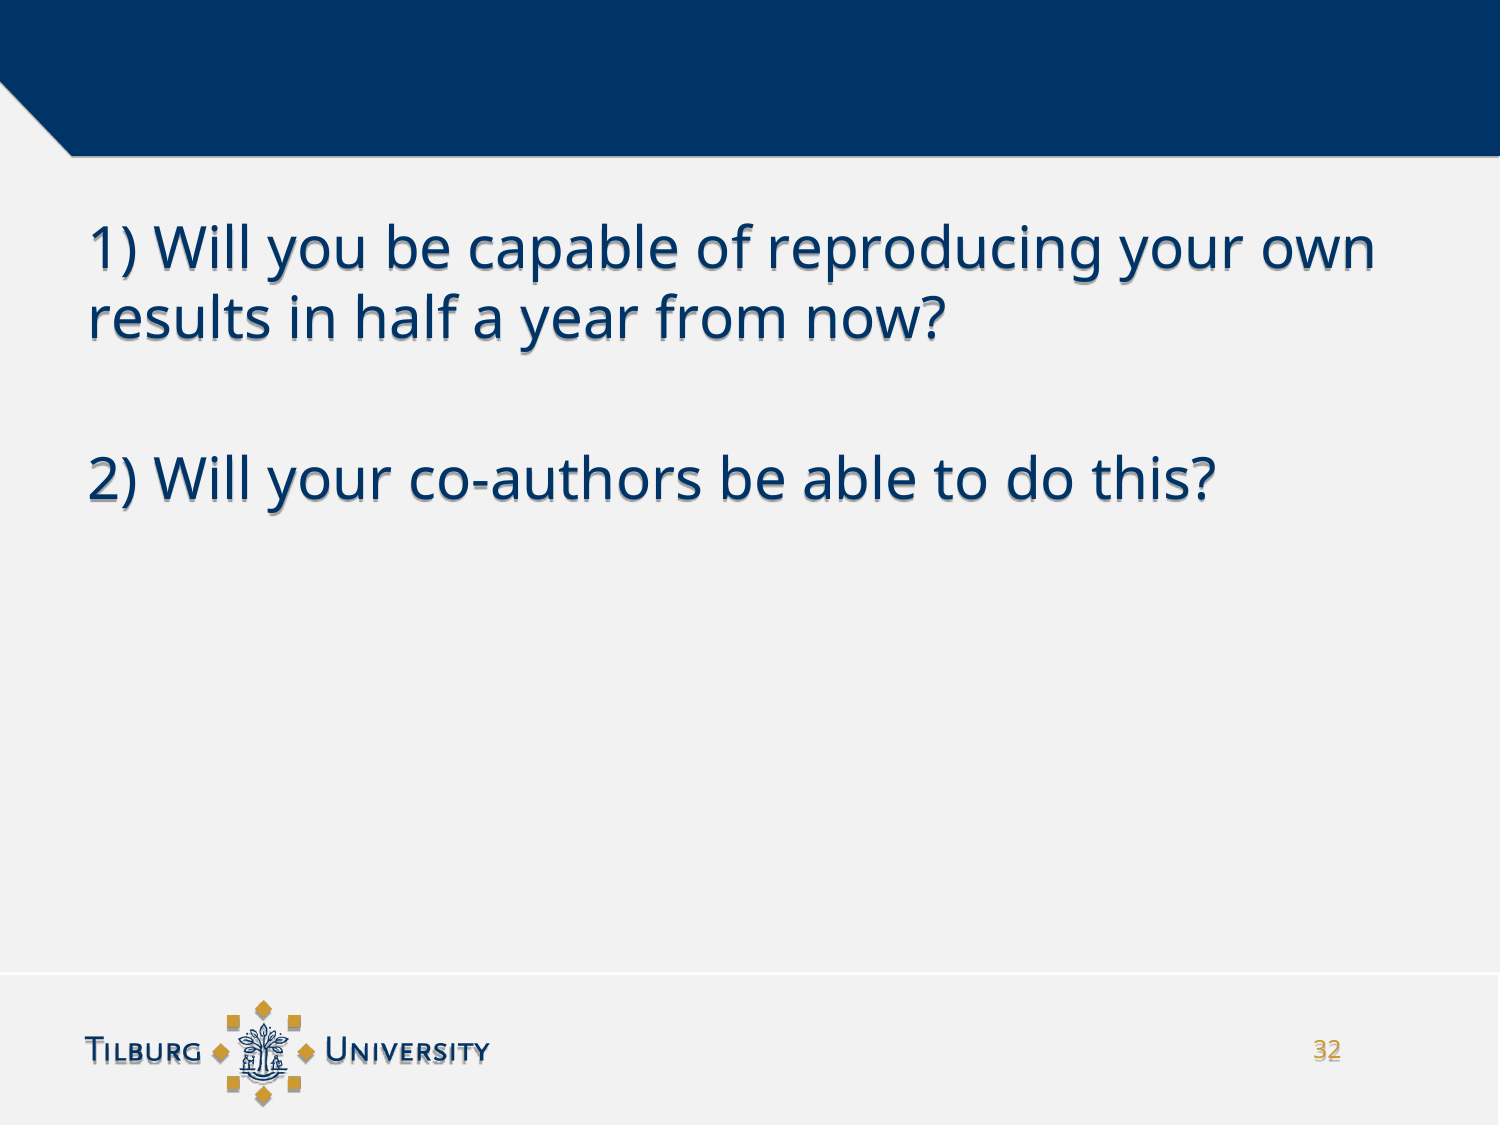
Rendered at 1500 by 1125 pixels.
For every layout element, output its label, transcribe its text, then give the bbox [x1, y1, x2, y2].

text_box 1) Will you be capable of reproducing your own results in half a year from now? 2) Will your co-authors be able to do this? [14, 202, 1450, 971]
text_box [1298, 1026, 1426, 1087]
